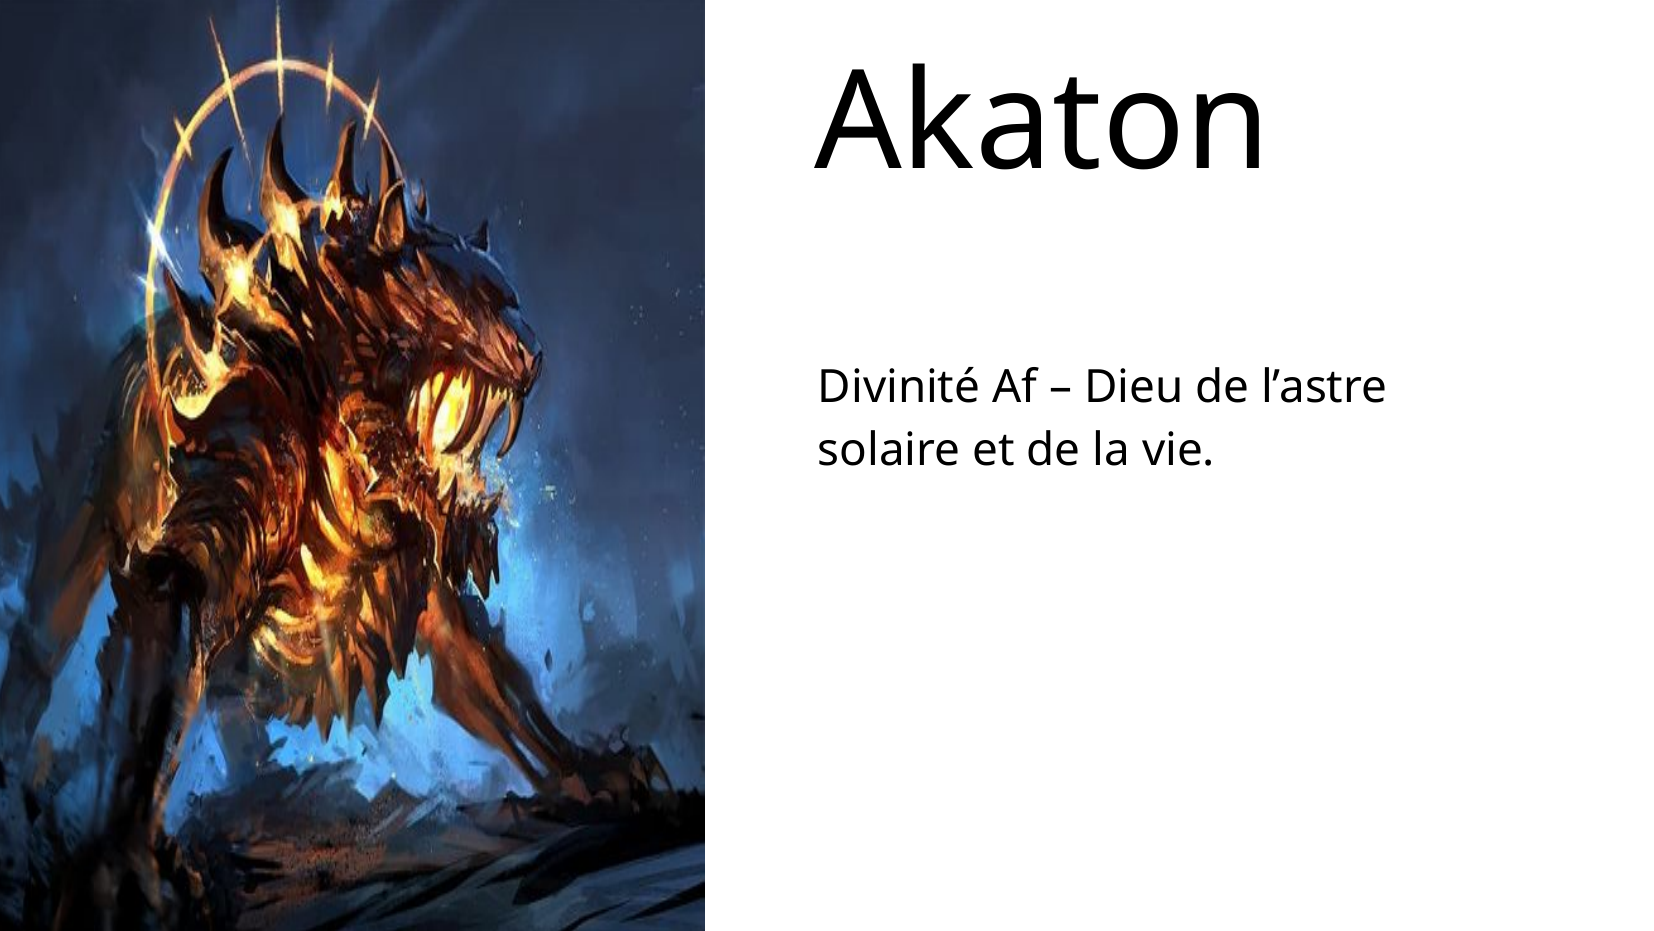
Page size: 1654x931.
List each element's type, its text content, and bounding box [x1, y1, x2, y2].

title Akaton [705, 14, 1571, 216]
text_box Divinité Af – Dieu de l’astre solaire et de la vie. [803, 346, 1515, 648]
picture [0, 0, 705, 931]
